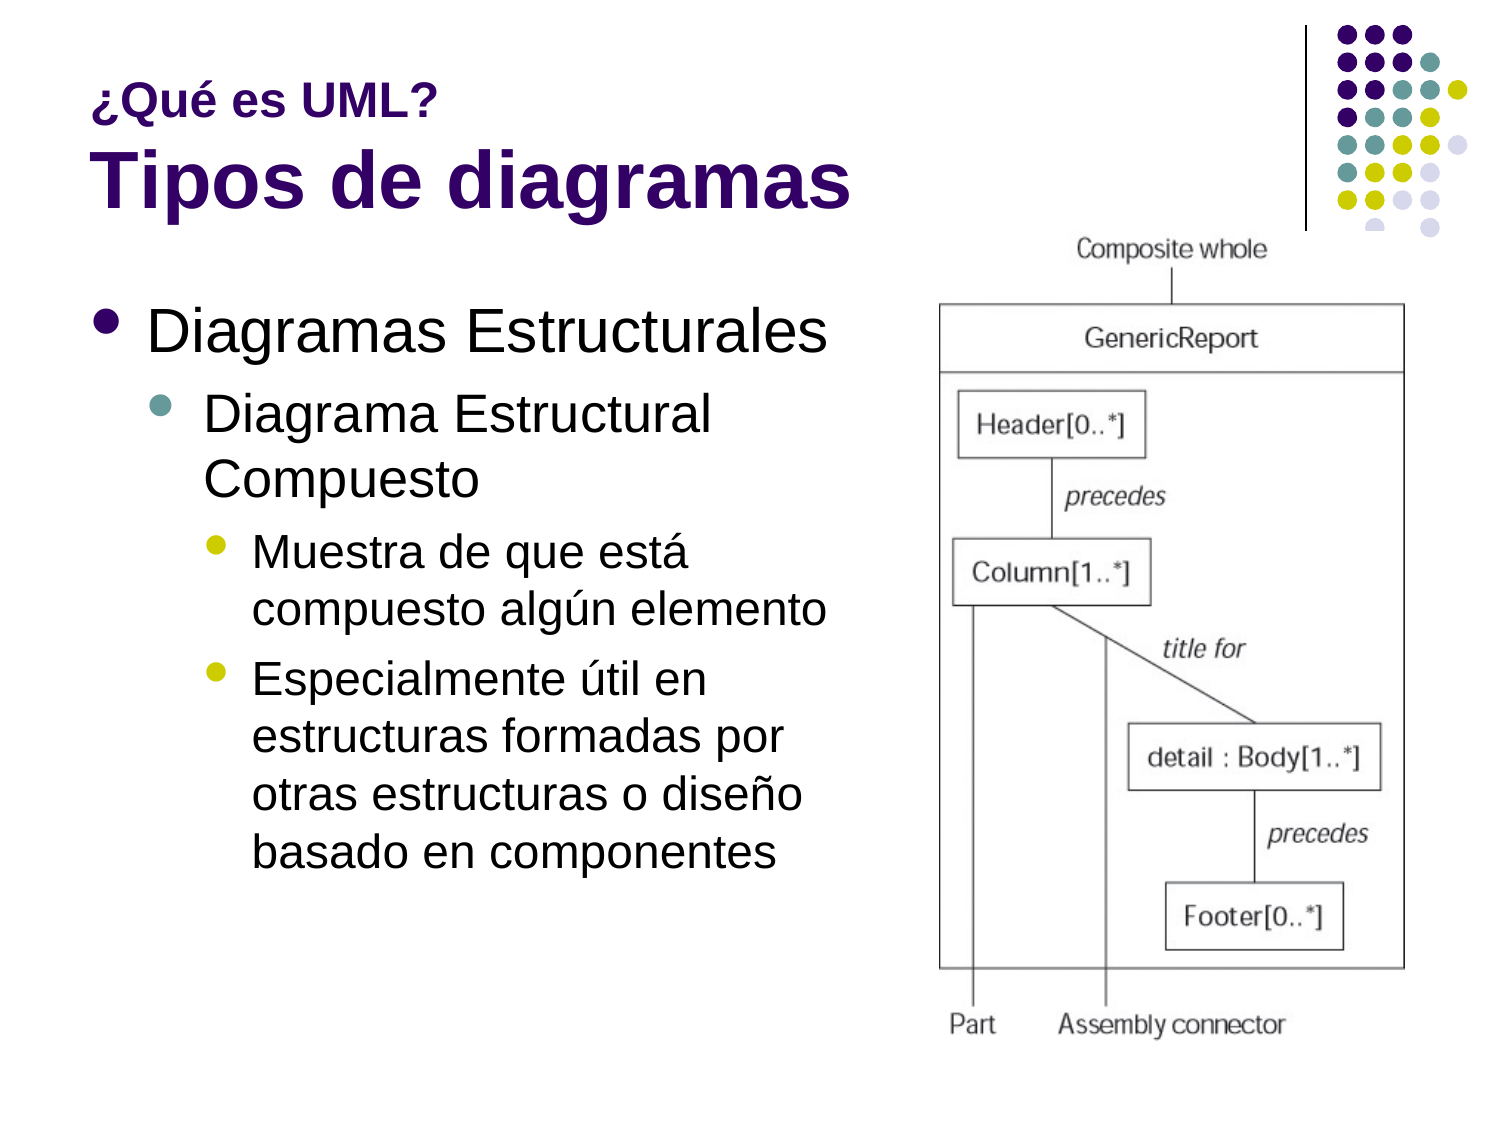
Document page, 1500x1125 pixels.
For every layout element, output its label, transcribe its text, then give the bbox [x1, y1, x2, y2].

picture [939, 231, 1405, 1041]
list Diagramas Estructurales Diagrama Estructural Compuesto Muestra de que está compuesto algún elemento Especialmente útil en estructuras formadas por otras estructuras o diseño basado en componentes [75, 282, 869, 1006]
title ¿Qué es UML? Tipos de diagramas [74, 20, 1313, 233]
